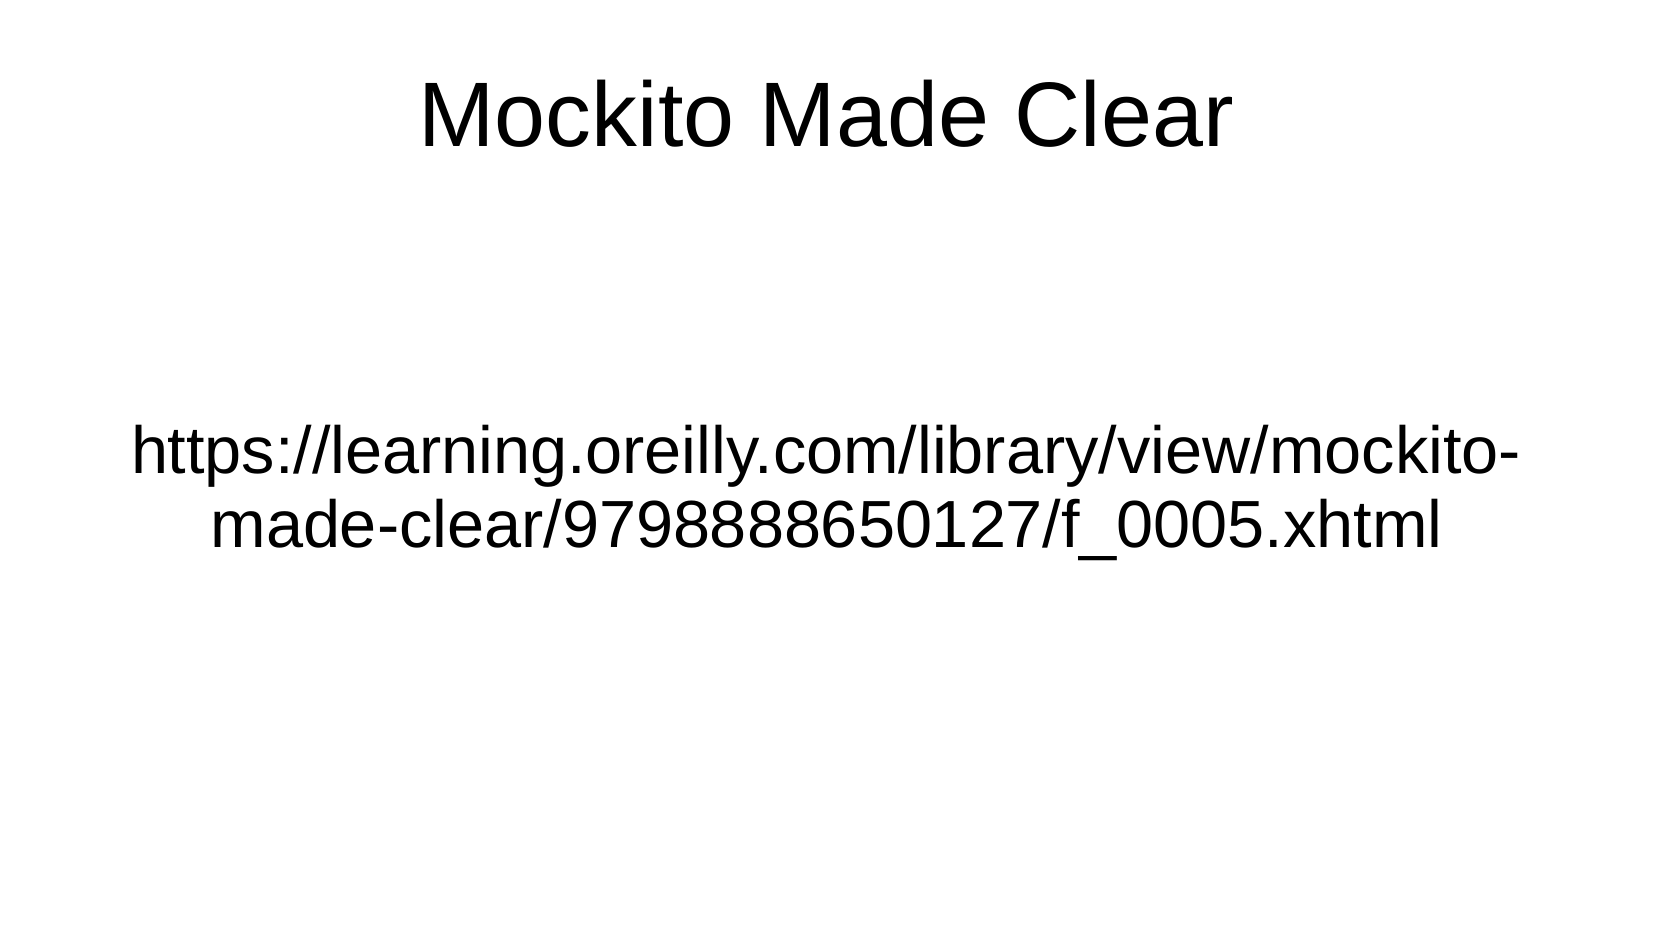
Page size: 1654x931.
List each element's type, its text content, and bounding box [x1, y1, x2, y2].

title Mockito Made Clear [82, 37, 1571, 193]
subtitle https://learning.oreilly.com/library/view/mockito-made-clear/9798888650127/f_0005.xhtml [82, 217, 1571, 758]
